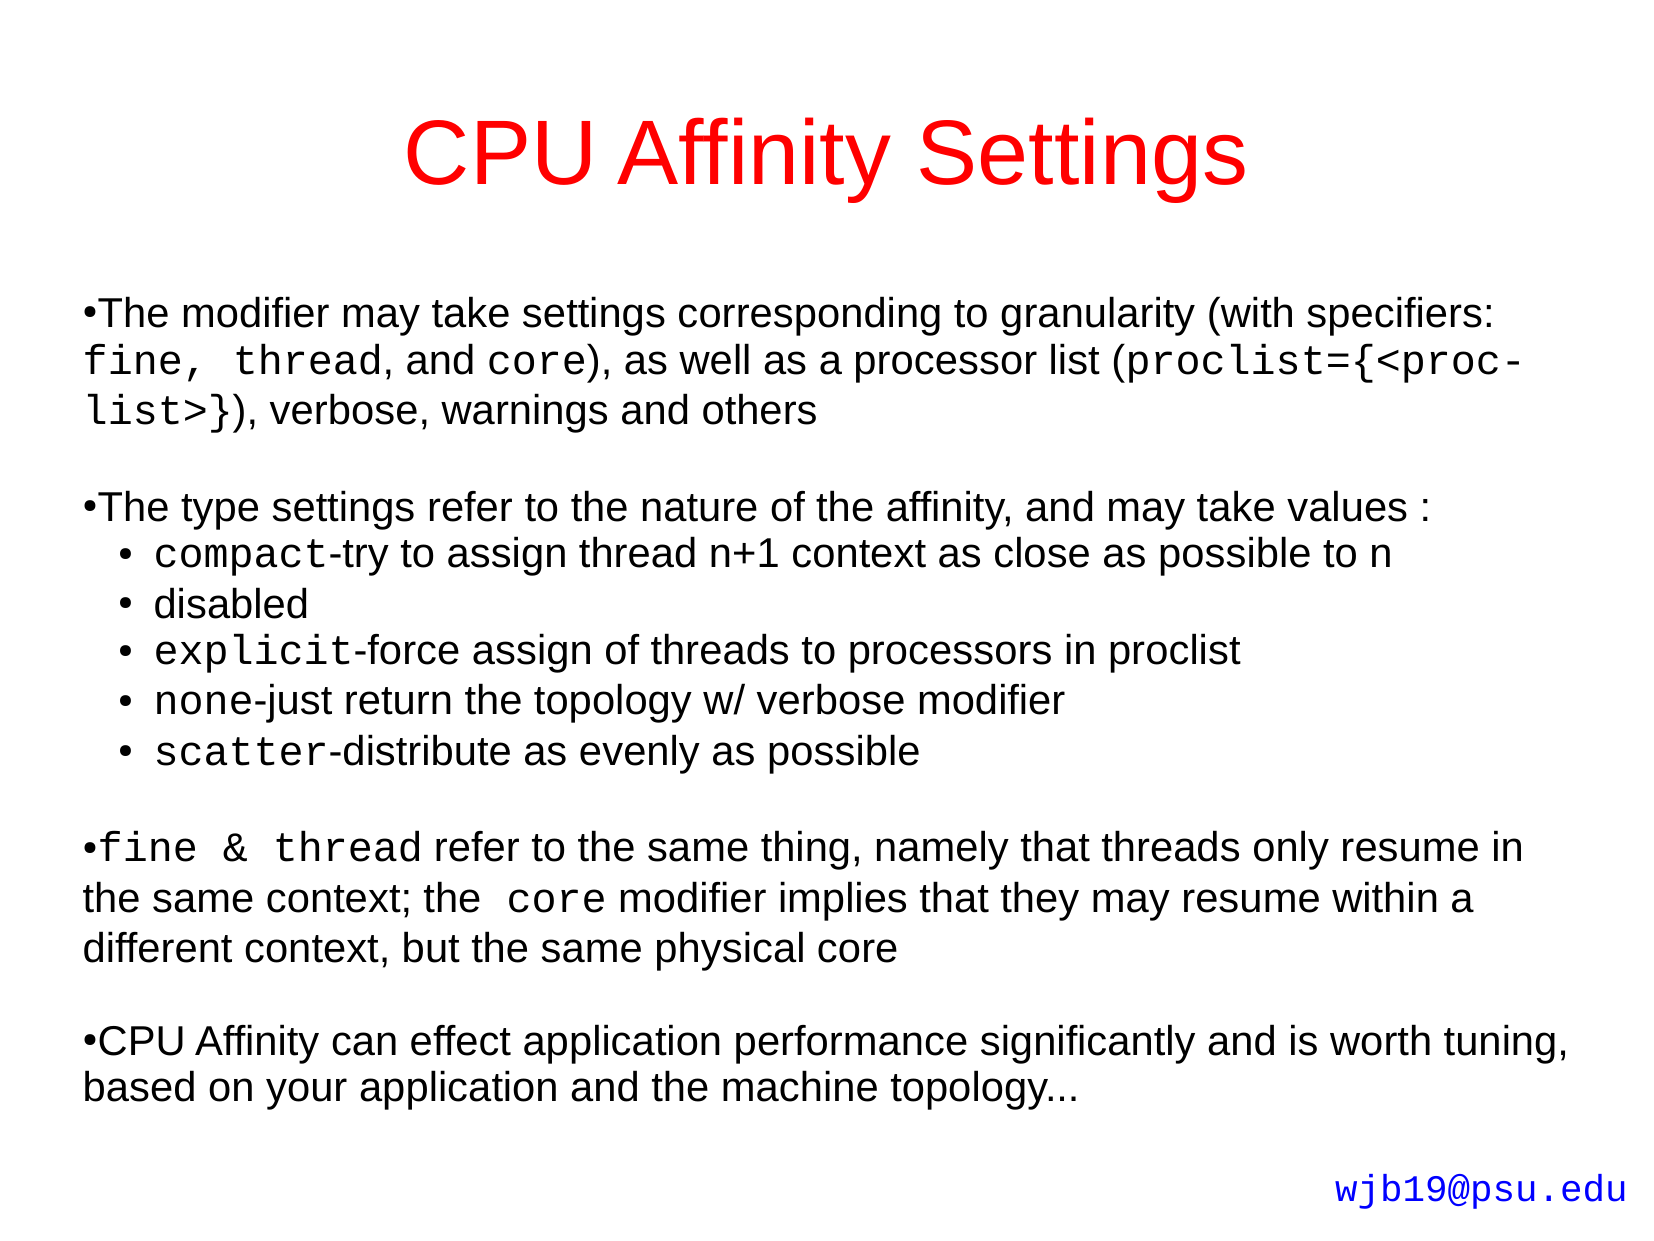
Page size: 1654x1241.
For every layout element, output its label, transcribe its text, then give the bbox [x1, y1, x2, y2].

text_box wjb19@psu.edu [1320, 1162, 1643, 1220]
title CPU Affinity Settings [82, 49, 1571, 257]
subtitle The modifier may take settings corresponding to granularity (with specifiers: fine, thread, and core), as well as a processor list (proclist={<proc-list>}), verbose, warnings and others The type settings refer to the nature of the affinity, and may take values : compact-try to assign thread n+1 context as close as possible to n disabled explicit-force assign of threads to processors in proclist none-just return the topology w/ verbose modifier scatter-distribute as evenly as possible fine & thread refer to the same thing, namely that threads only resume in the same context; the core modifier implies that they may resume within a different context, but the same physical core CPU Affinity can effect application performance significantly and is worth tuning, based on your application and the machine topology... [82, 290, 1571, 1154]
